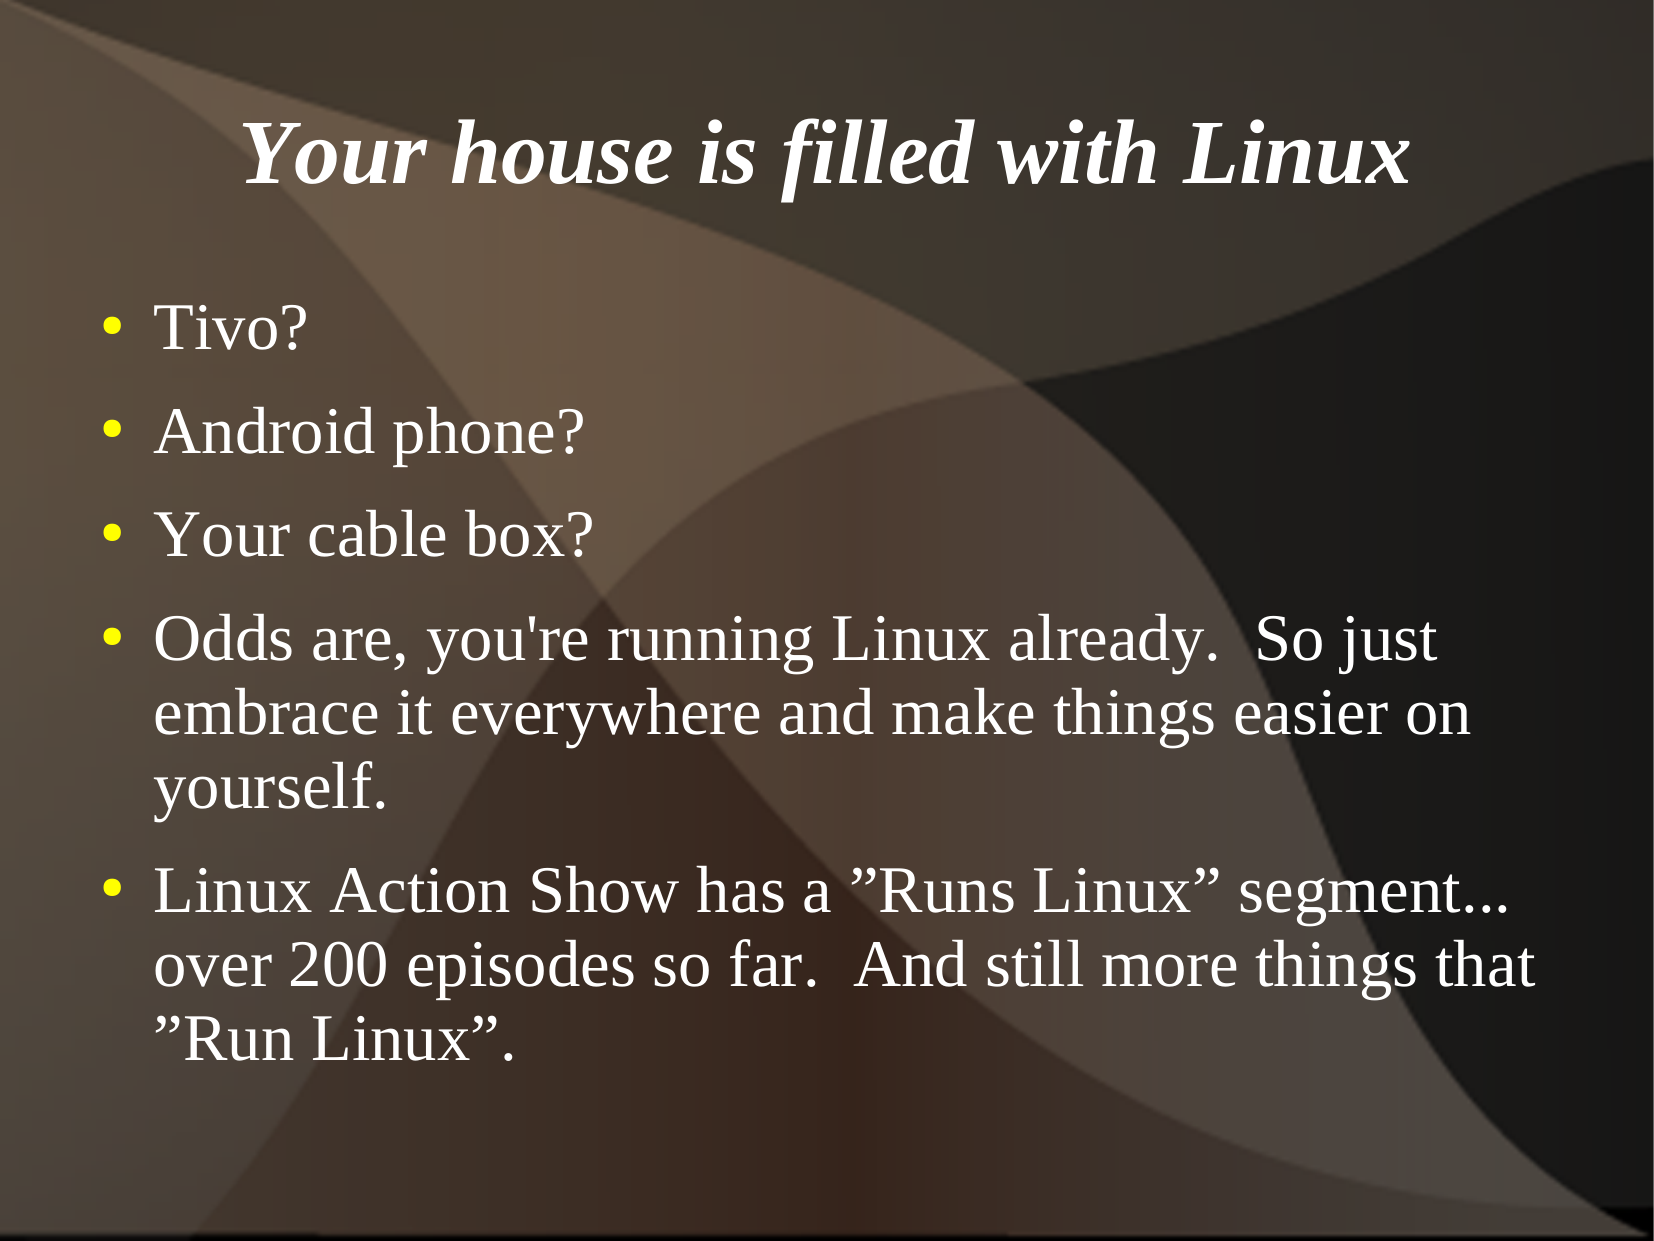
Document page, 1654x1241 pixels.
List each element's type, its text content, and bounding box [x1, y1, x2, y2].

list Tivo? Android phone? Your cable box? Odds are, you're running Linux already. So just embrace it everywhere and make things easier on yourself. Linux Action Show has a ”Runs Linux” segment... over 200 episodes so far. And still more things that ”Run Linux”. [82, 290, 1571, 1109]
picture [0, 0, 1654, 1241]
title Your house is filled with Linux [82, 49, 1571, 257]
